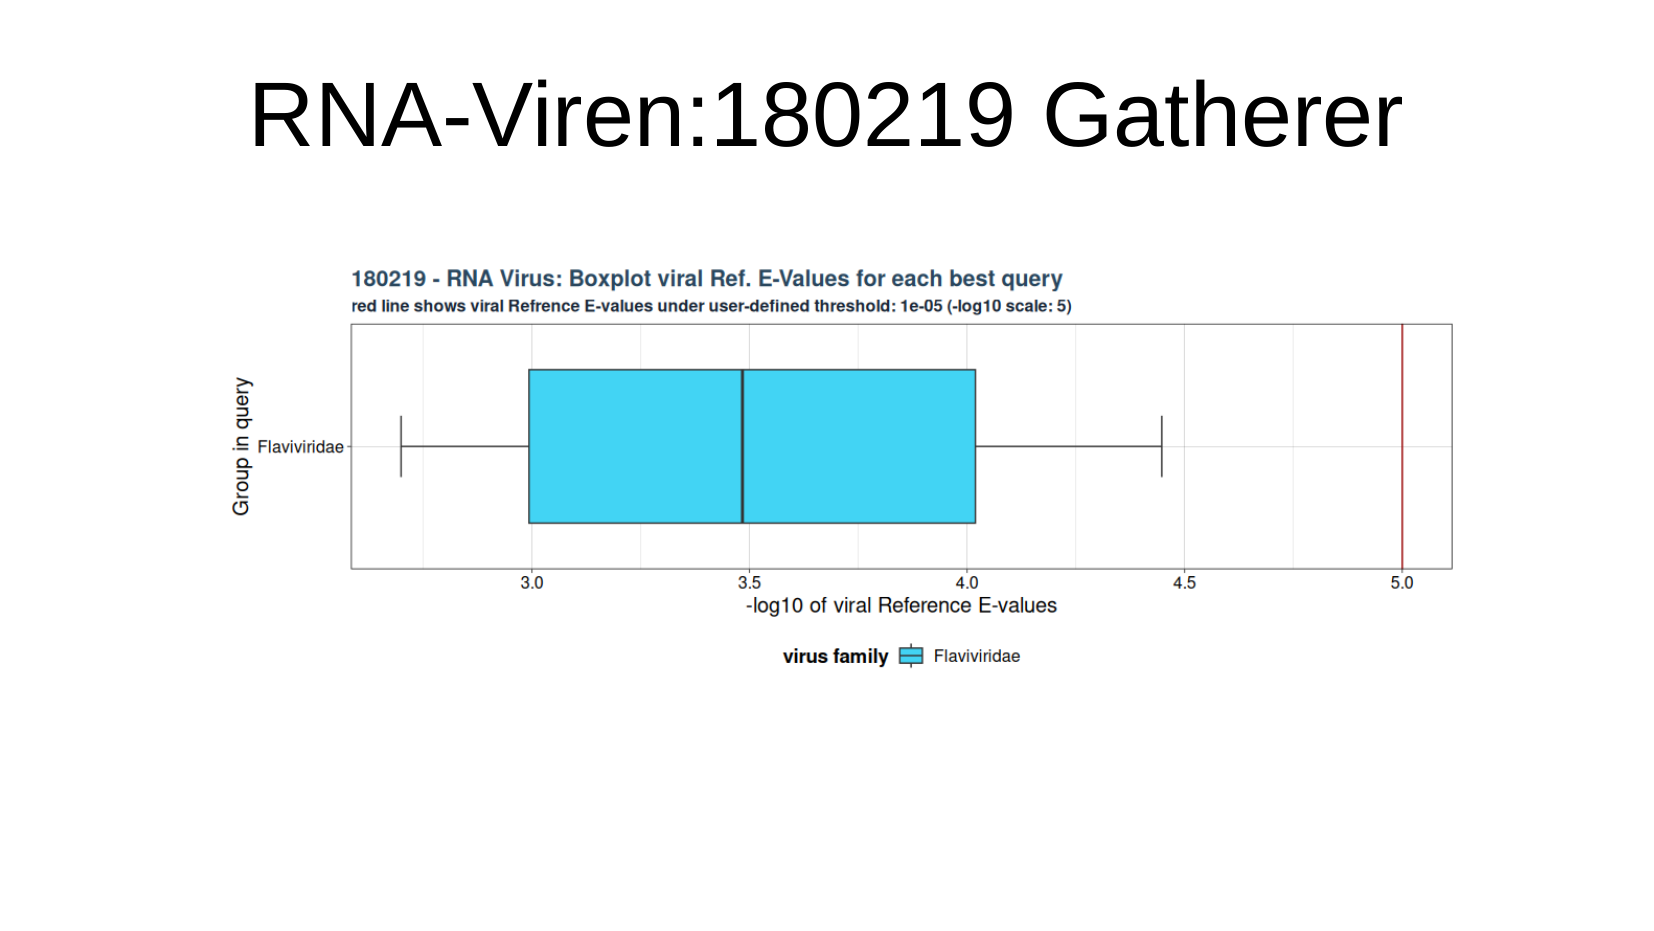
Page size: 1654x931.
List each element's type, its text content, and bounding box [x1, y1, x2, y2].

title RNA-Viren:180219 Gatherer [82, 37, 1571, 193]
picture [225, 262, 1460, 686]
